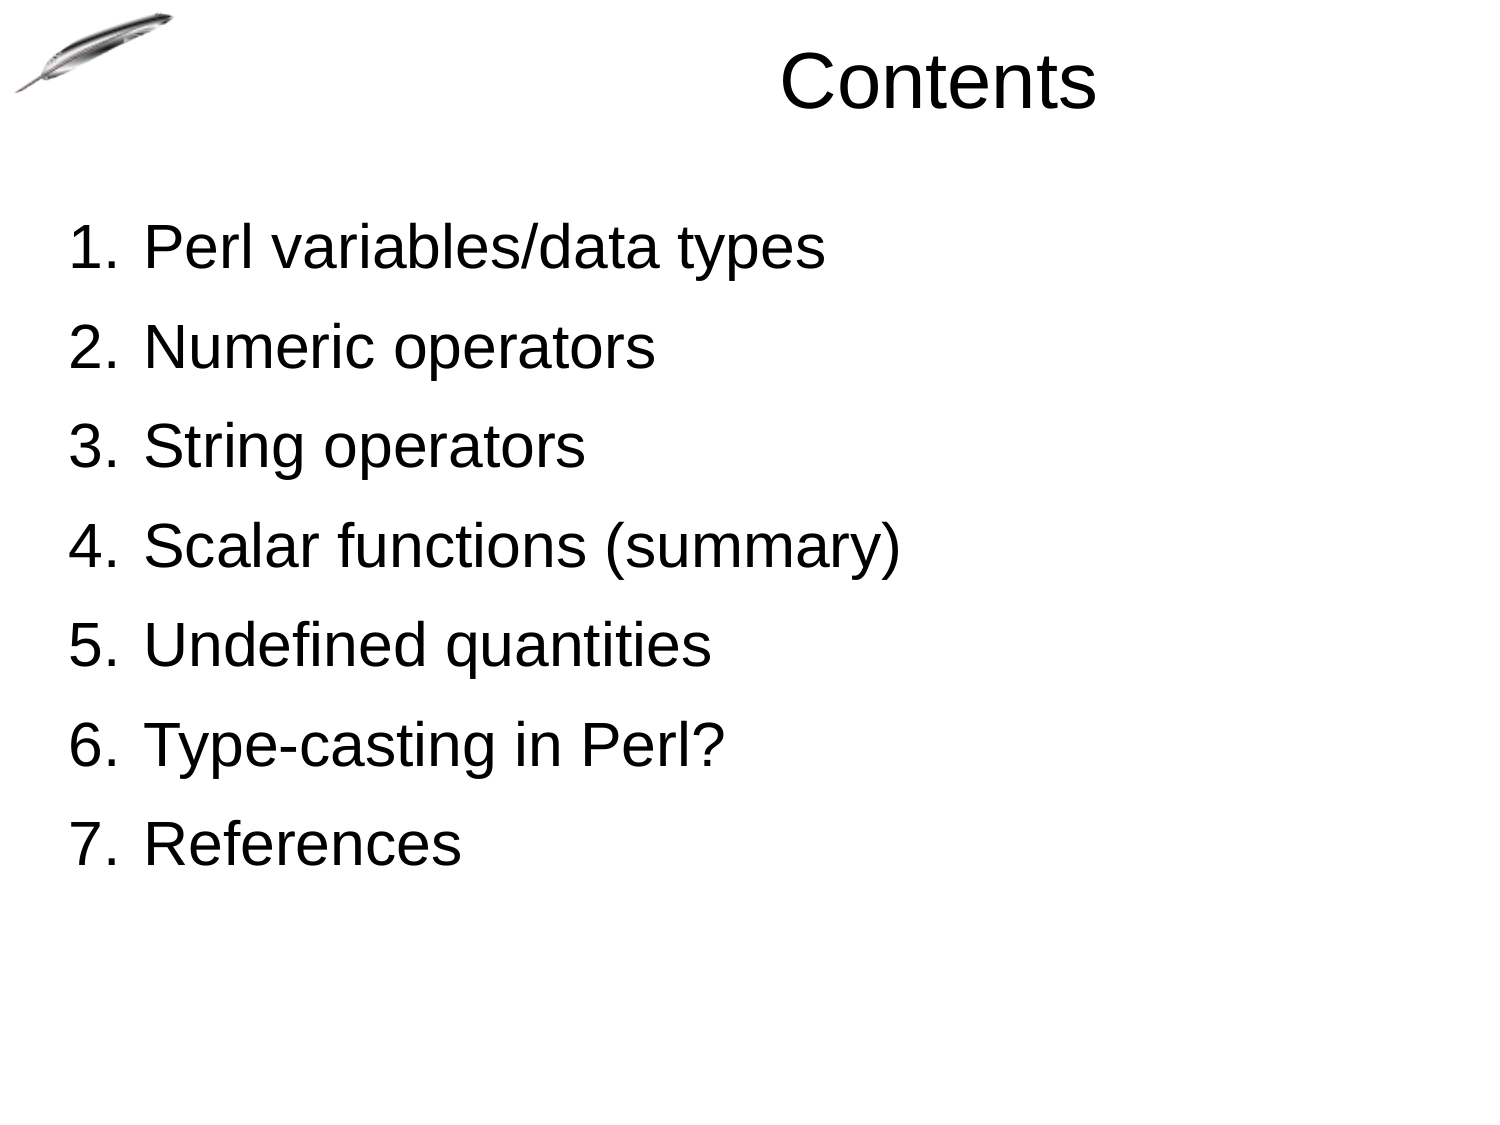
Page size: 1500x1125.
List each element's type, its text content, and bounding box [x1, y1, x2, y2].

list Perl variables/data types Numeric operators String operators Scalar functions (summary) Undefined quantities Type-casting in Perl? References [53, 208, 1447, 1083]
title Contents [419, 11, 1459, 161]
picture [11, 11, 179, 95]
